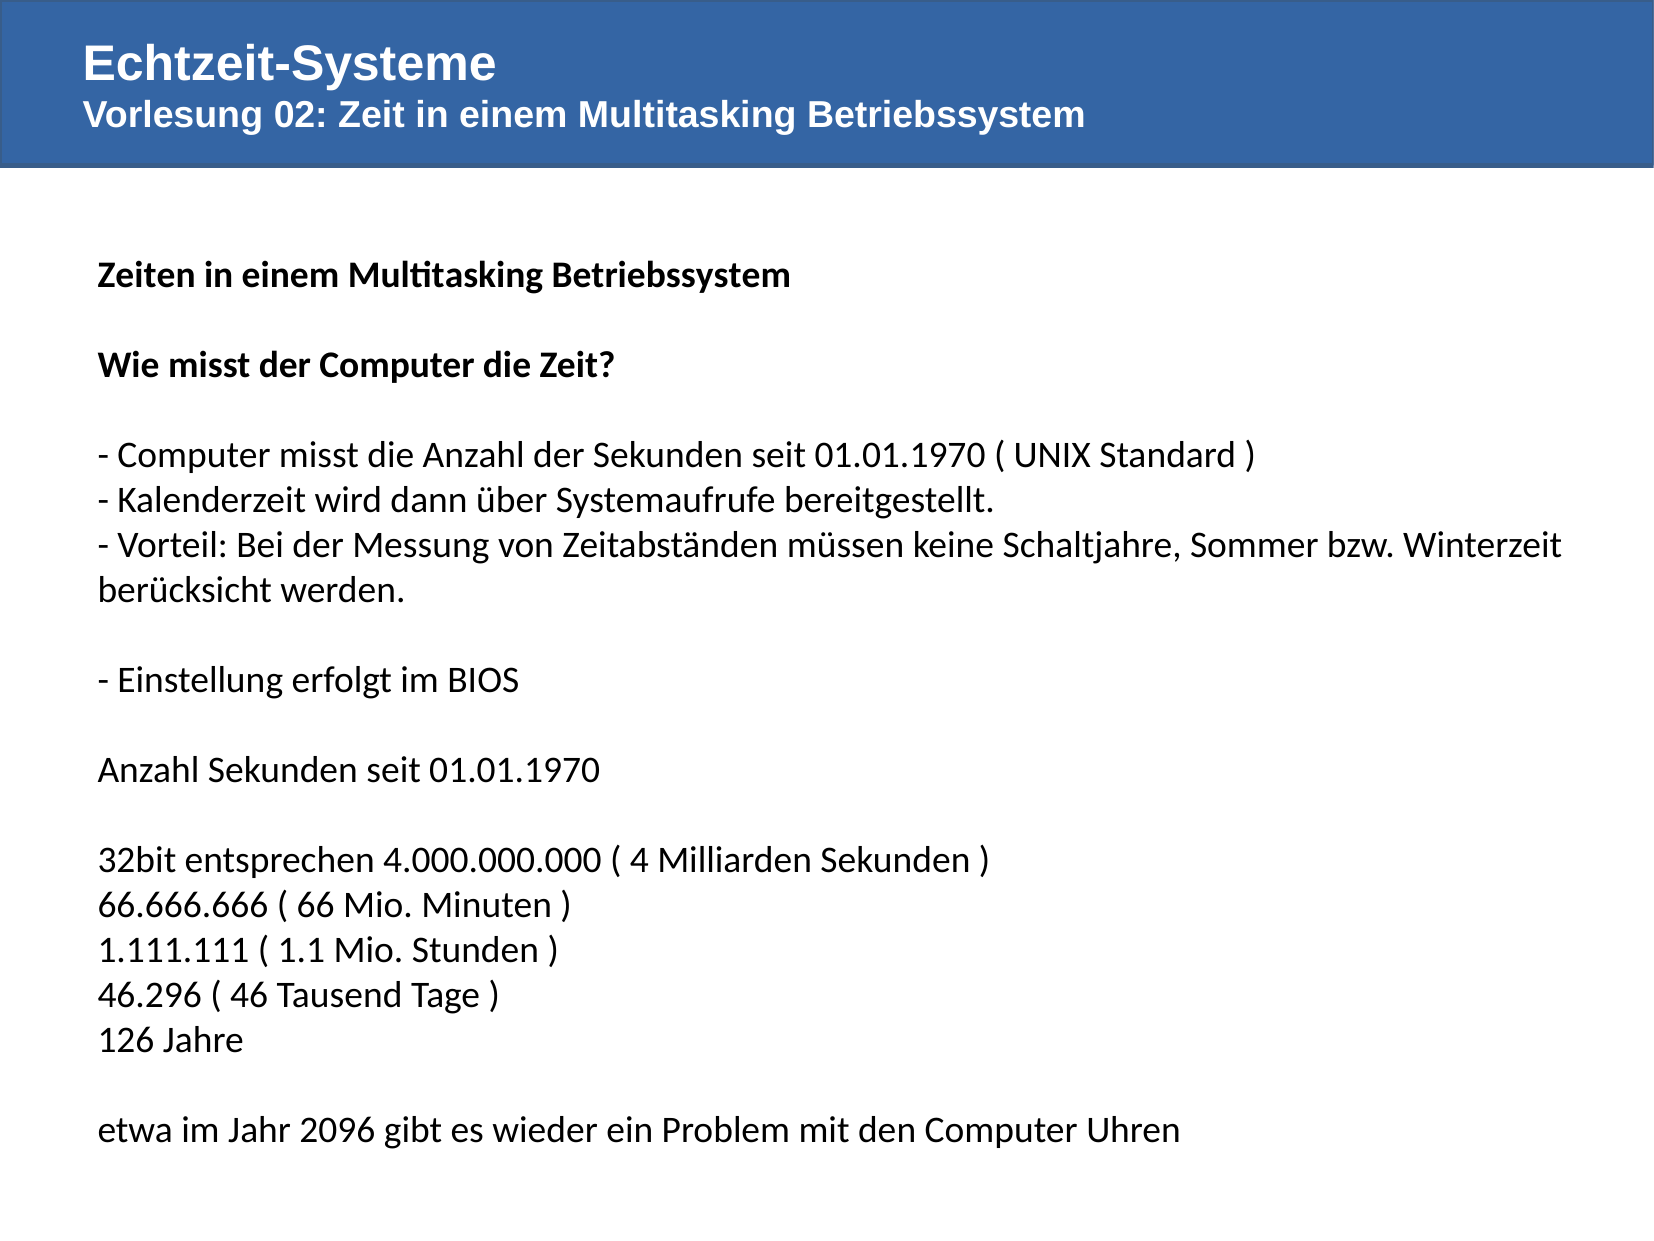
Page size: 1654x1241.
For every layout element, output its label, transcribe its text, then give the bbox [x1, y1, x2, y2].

text_box Zeiten in einem Multitasking Betriebssystem Wie misst der Computer die Zeit? - Computer misst die Anzahl der Sekunden seit 01.01.1970 ( UNIX Standard ) - Kalenderzeit wird dann über Systemaufrufe bereitgestellt. - Vorteil: Bei der Messung von Zeitabständen müssen keine Schaltjahre, Sommer bzw. Winterzeit berücksicht werden. - Einstellung erfolgt im BIOS Anzahl Sekunden seit 01.01.1970 32bit entsprechen 4.000.000.000 ( 4 Milliarden Sekunden ) 66.666.666 ( 66 Mio. Minuten ) 1.111.111 ( 1.1 Mio. Stunden ) 46.296 ( 46 Tausend Tage ) 126 Jahre etwa im Jahr 2096 gibt es wieder ein Problem mit den Computer Uhren [83, 242, 1595, 1241]
title Echtzeit-Systeme Vorlesung 02: Zeit in einem Multitasking Betriebssystem [82, 29, 1571, 136]
